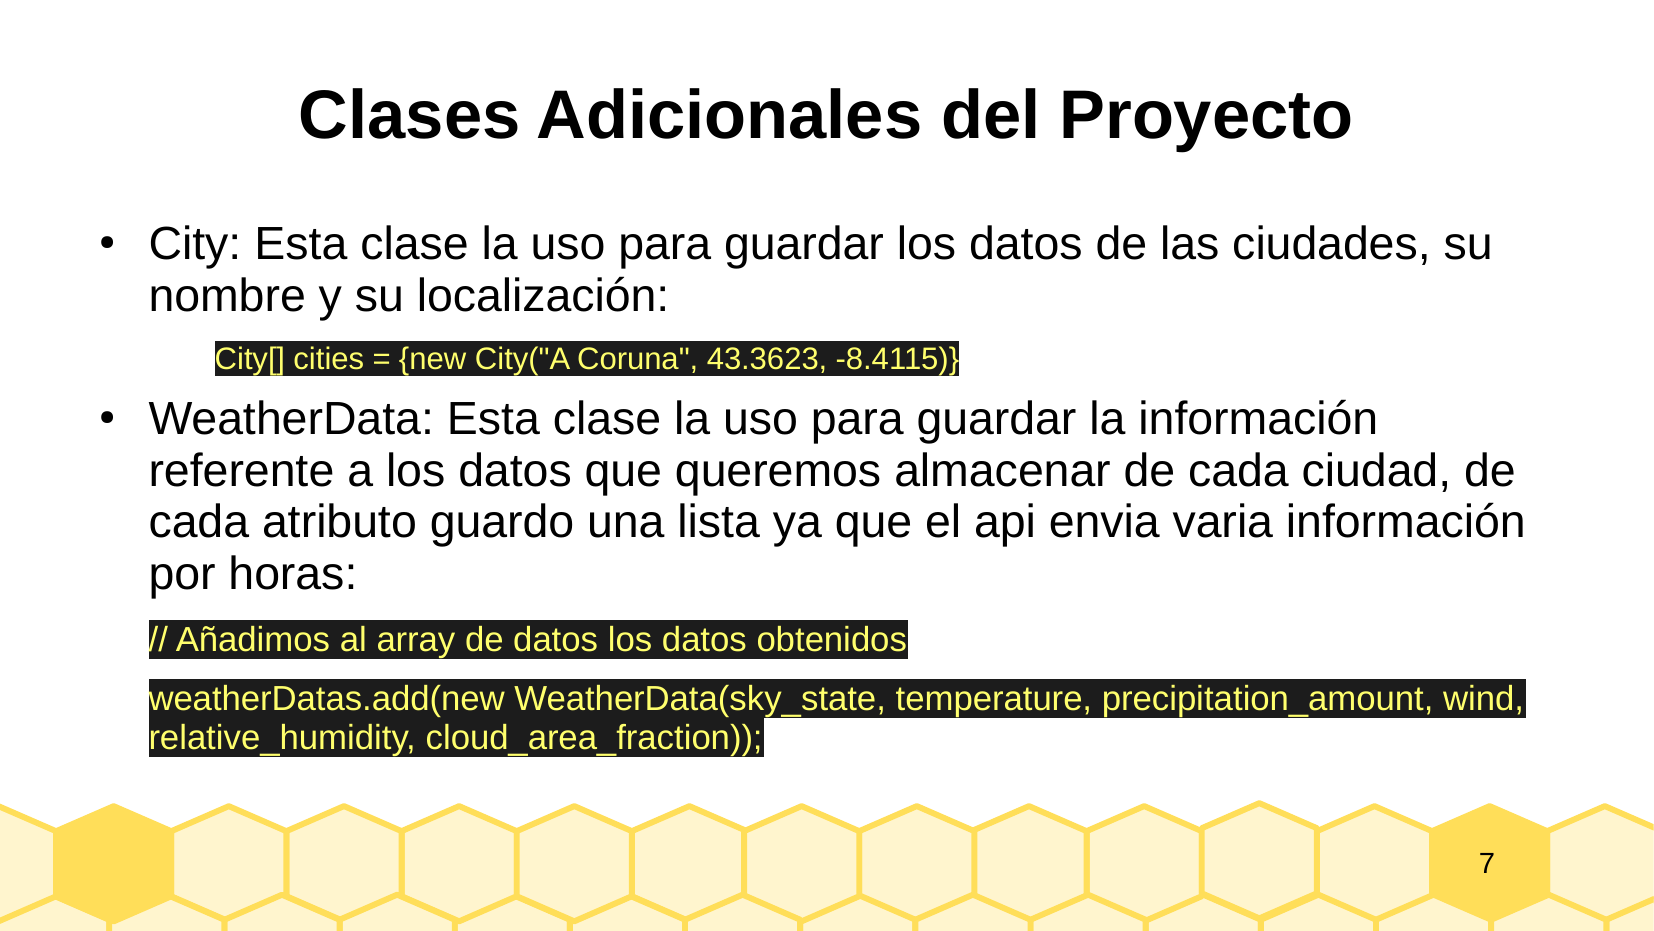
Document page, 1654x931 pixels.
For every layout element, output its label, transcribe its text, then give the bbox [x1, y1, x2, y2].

title Clases Adicionales del Proyecto [82, 37, 1571, 193]
list City: Esta clase la uso para guardar los datos de las ciudades, su nombre y su localización: City[] cities = {new City("A Coruna", 43.3623, -8.4115)} WeatherData: Esta clase la uso para guardar la información referente a los datos que queremos almacenar de cada ciudad, de cada atributo guardo una lista ya que el api envia varia información por horas: // Añadimos al array de datos los datos obtenidos weatherDatas.add(new WeatherData(sky_state, temperature, precipitation_amount, wind, relative_humidity, cloud_area_fraction)); [82, 217, 1571, 758]
